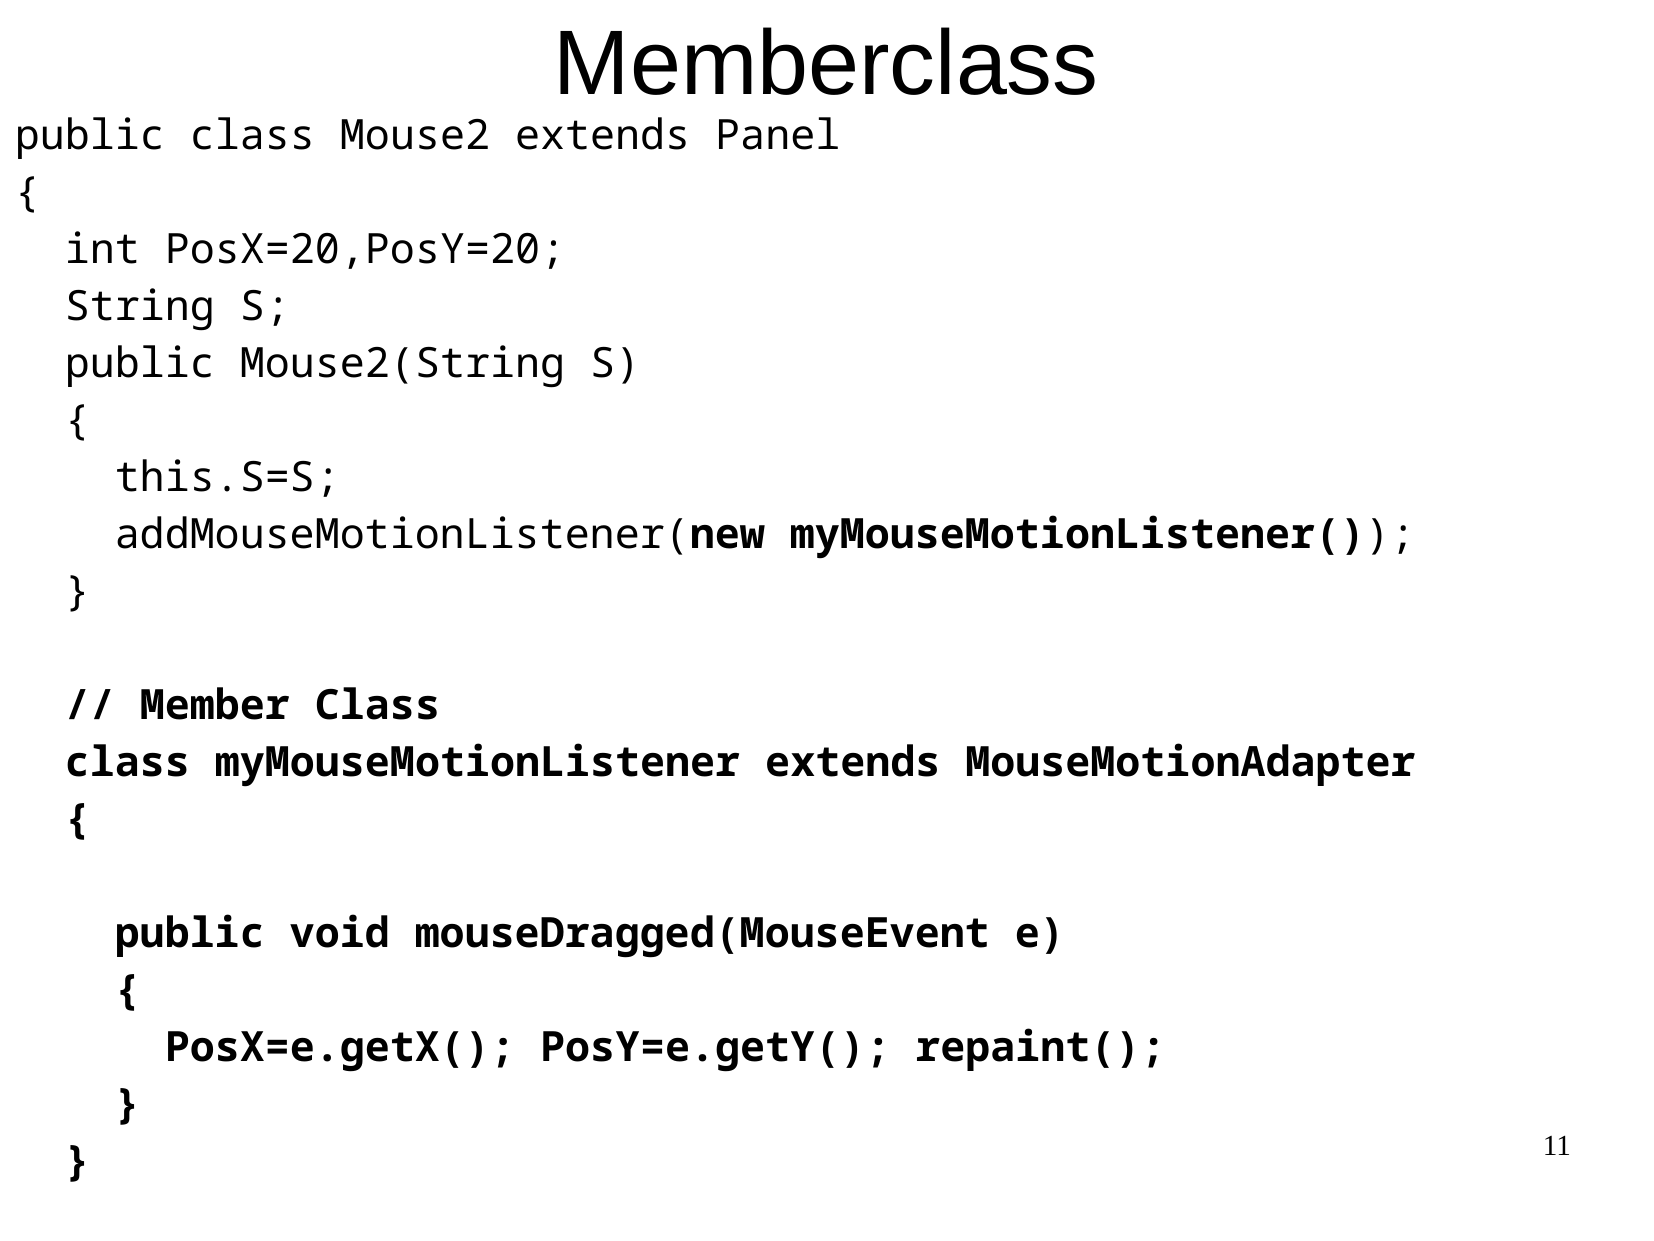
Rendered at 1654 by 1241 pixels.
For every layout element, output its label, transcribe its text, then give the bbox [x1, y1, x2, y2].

text_box public class Mouse2 extends Panel { int PosX=20,PosY=20; String S; public Mouse2(String S) { this.S=S; addMouseMotionListener(new myMouseMotionListener()); } // Member Class class myMouseMotionListener extends MouseMotionAdapter { public void mouseDragged(MouseEvent e) { PosX=e.getX(); PosY=e.getY(); repaint(); } } public void paint(Graphics g) {g.drawString(S,PosX,PosY); } public static void main(String args[]) { . . . } } [0, 97, 1654, 1241]
title Memberclass [82, 0, 1571, 97]
